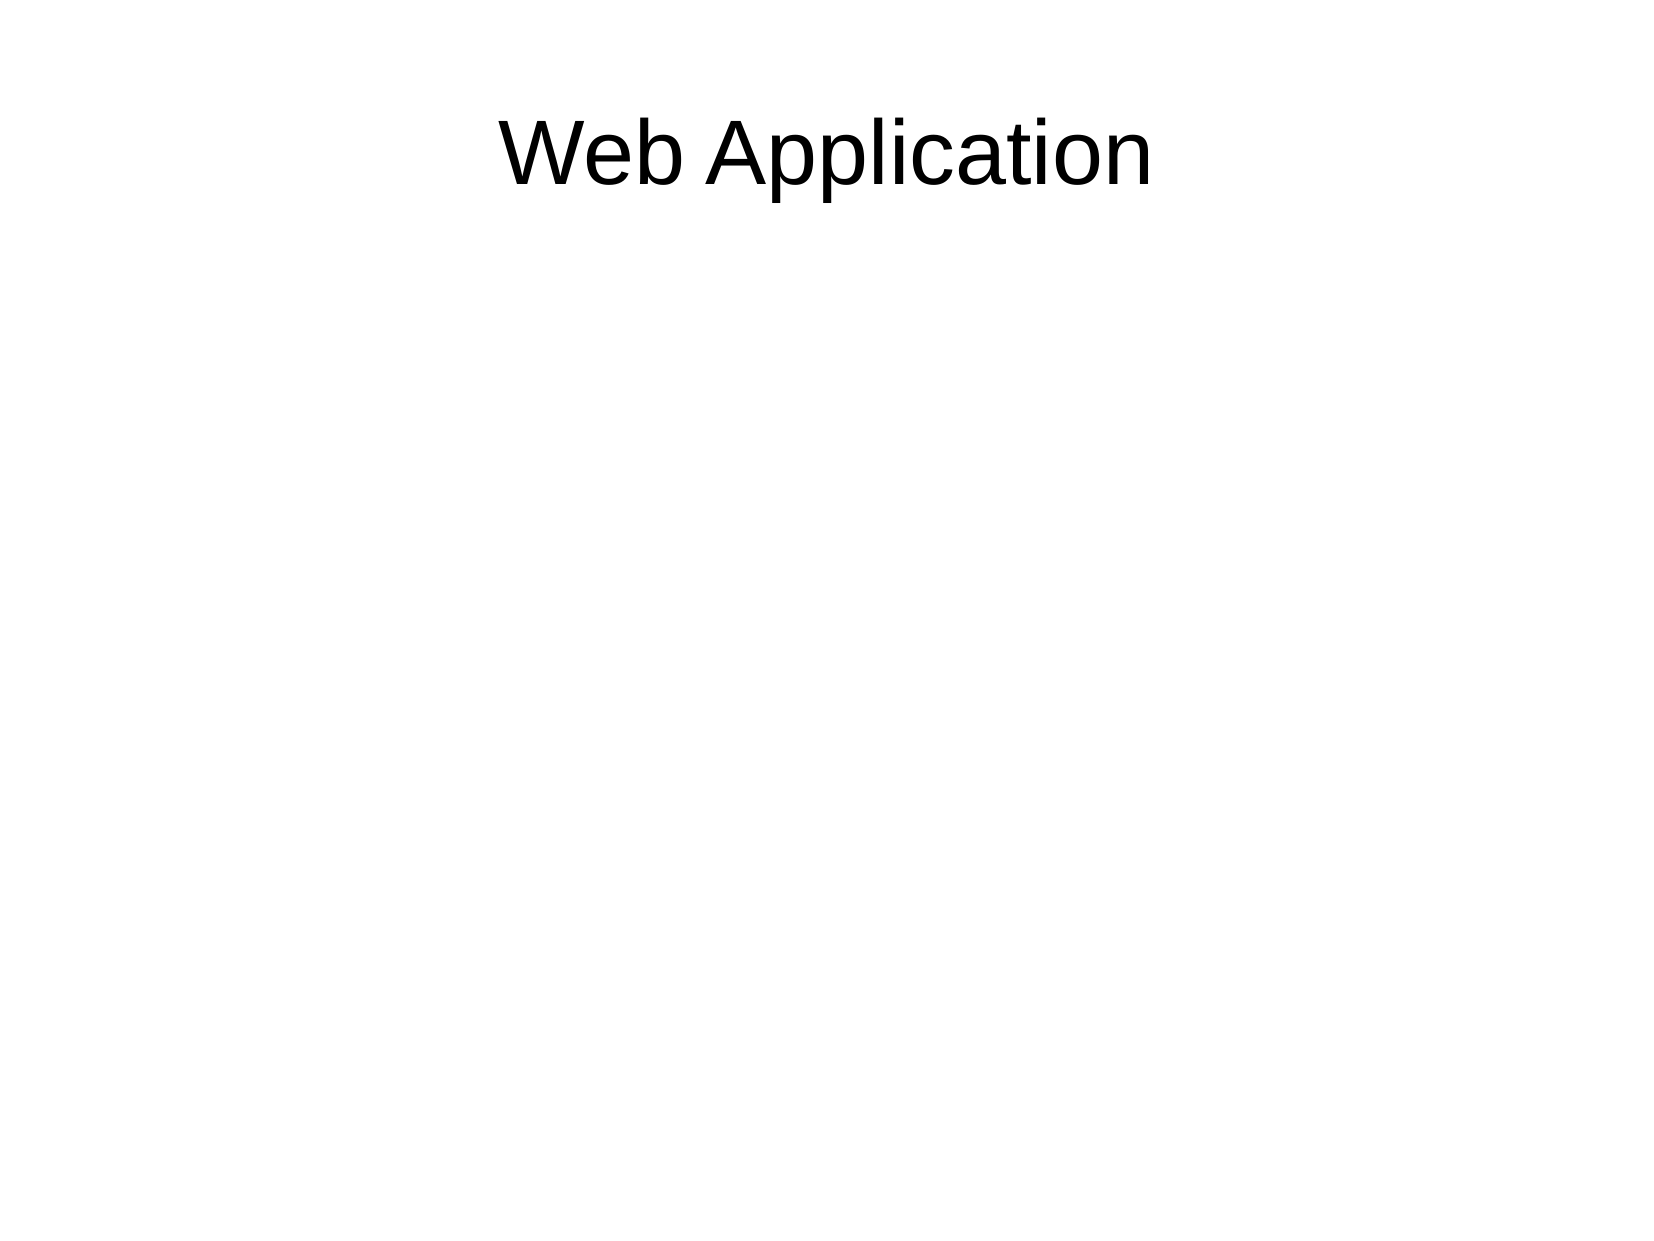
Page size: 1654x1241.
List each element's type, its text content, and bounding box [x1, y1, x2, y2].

title Web Application [82, 49, 1571, 257]
